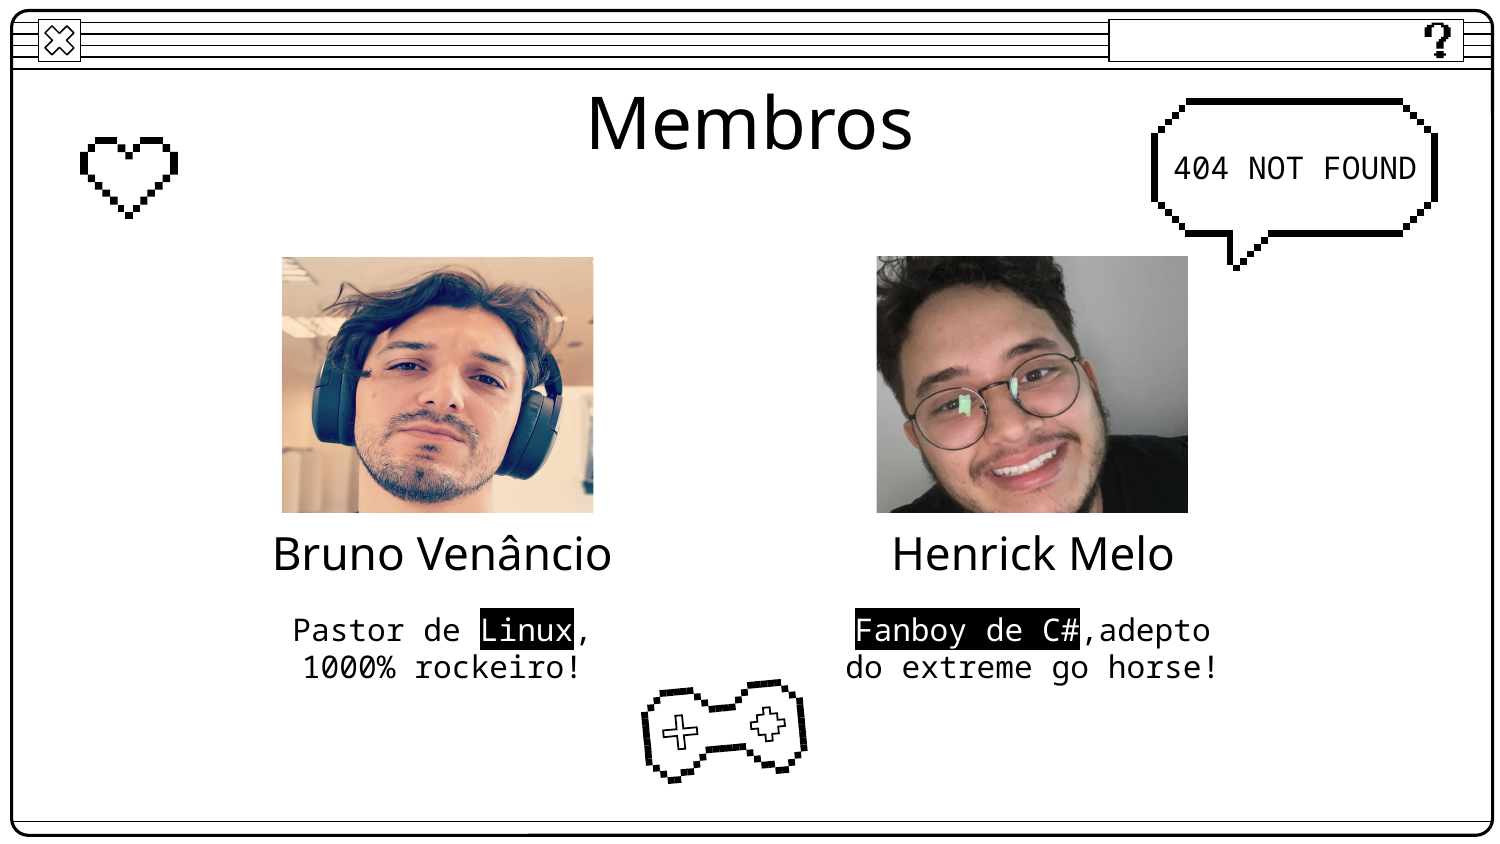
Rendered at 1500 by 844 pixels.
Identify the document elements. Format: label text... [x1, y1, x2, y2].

picture [281, 257, 594, 513]
text_box 404 NOT FOUND [1157, 132, 1432, 201]
text_box [640, 679, 808, 785]
title Membros [118, 72, 1382, 167]
text_box [80, 137, 178, 219]
text_box [1186, 98, 1424, 125]
text_box [1247, 133, 1438, 257]
picture [876, 256, 1188, 513]
subtitle Pastor de Linux, 1000% rockeiro! [236, 595, 649, 699]
title Henrick Melo [826, 509, 1240, 595]
title Bruno Venâncio [236, 509, 649, 595]
text_box [1424, 126, 1431, 132]
text_box [1151, 133, 1247, 271]
subtitle Fanboy de C#,adepto do extreme go horse! [826, 595, 1240, 699]
text_box [1165, 105, 1185, 125]
text_box [1158, 126, 1165, 132]
